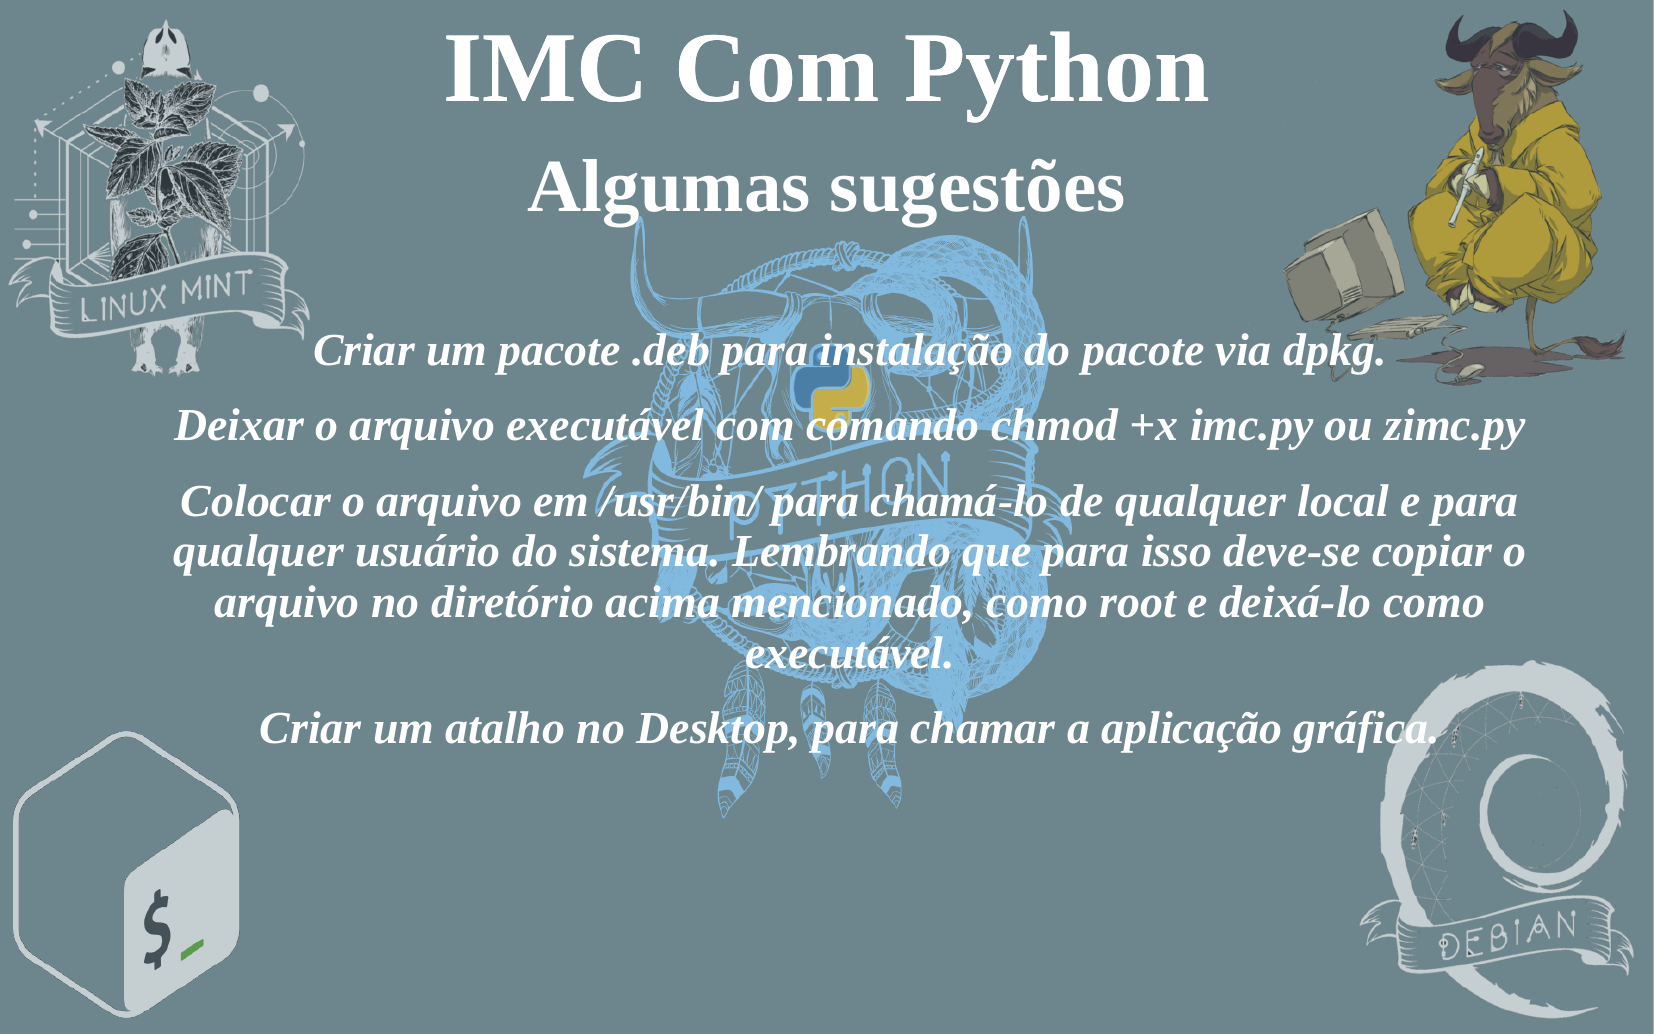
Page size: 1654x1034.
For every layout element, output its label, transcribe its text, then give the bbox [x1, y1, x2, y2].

list Criar um pacote .deb para instalação do pacote via dpkg. Deixar o arquivo executável com comando chmod +x imc.py ou zimc.py Colocar o arquivo em /usr/bin/ para chamá-lo de qualquer local e para qualquer usuário do sistema. Lembrando que para isso deve-se copiar o arquivo no diretório acima mencionado, como root e deixá-lo como executável. Criar um atalho no Desktop, para chamar a aplicação gráfica. [70, 324, 1559, 925]
picture [0, 0, 1654, 1034]
title Algumas sugestões [82, 144, 1571, 228]
title IMC Com Python [82, 12, 1571, 124]
